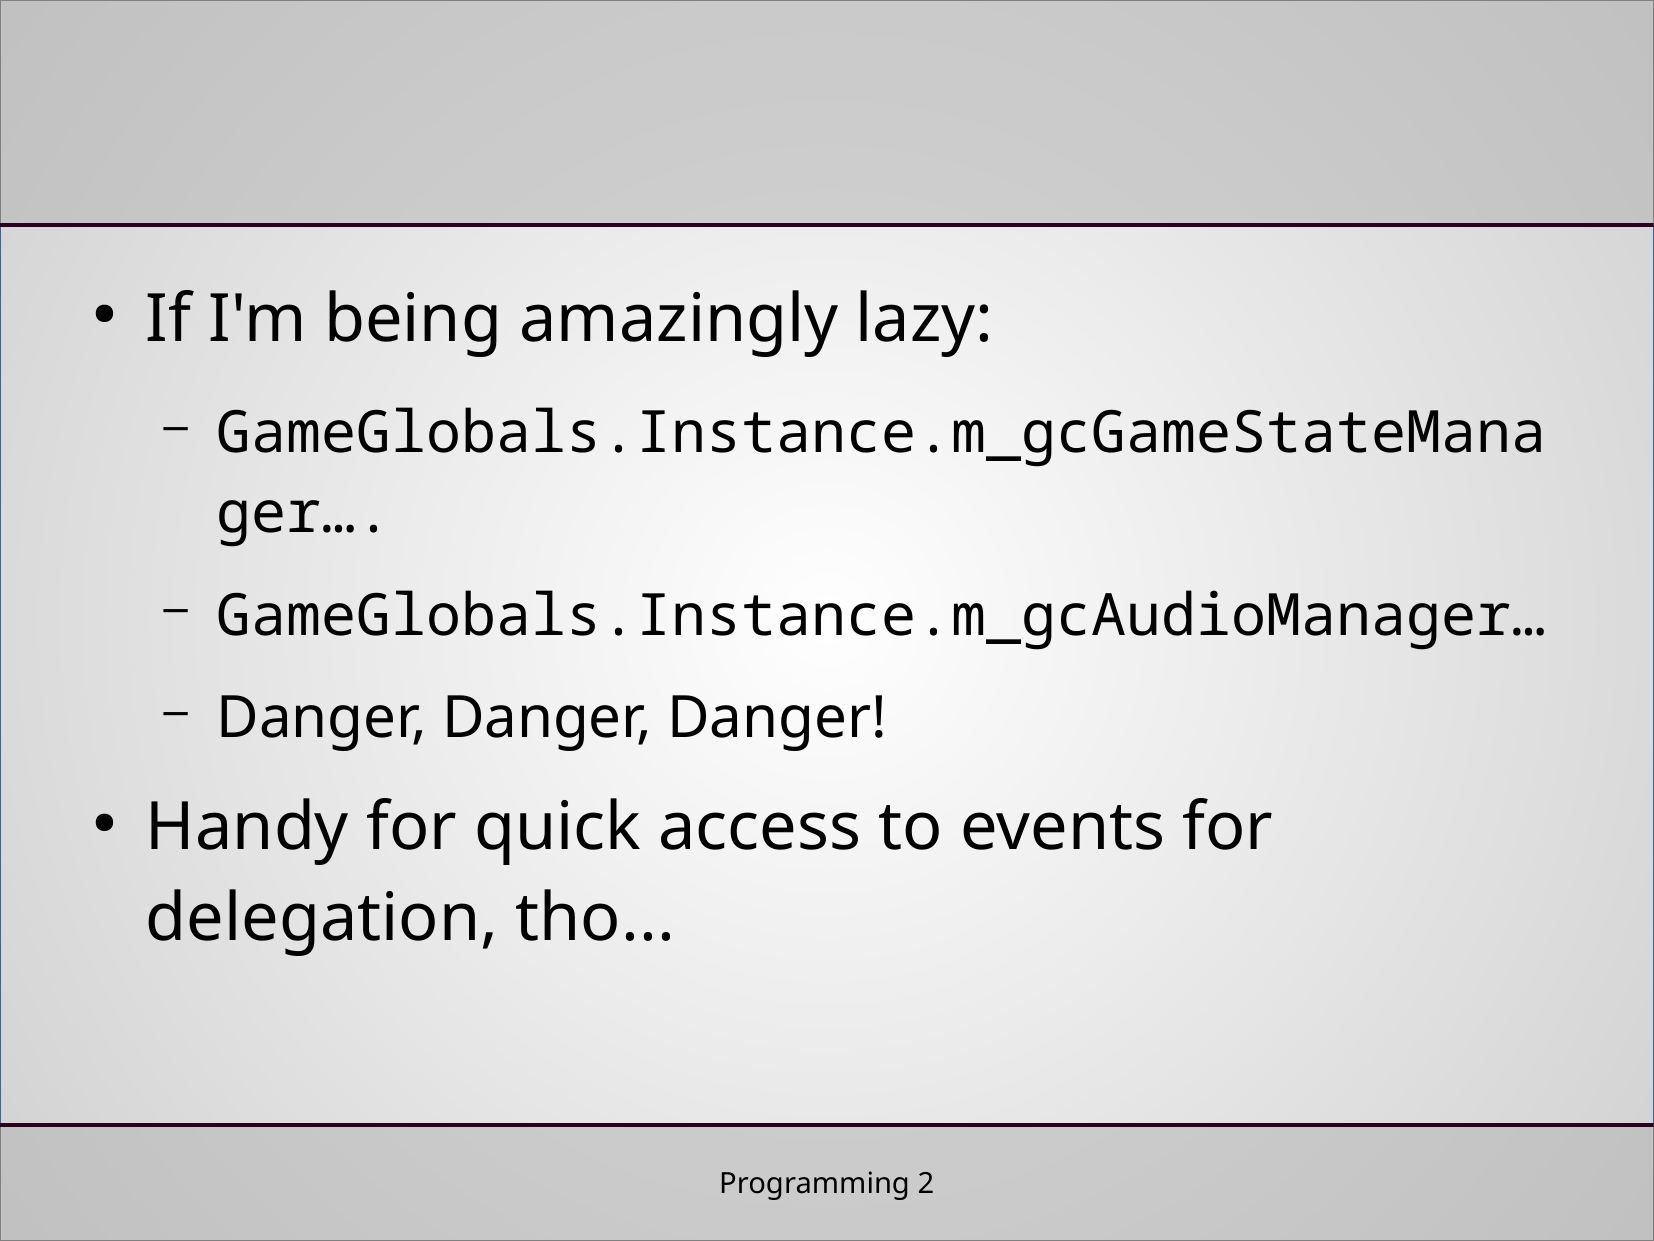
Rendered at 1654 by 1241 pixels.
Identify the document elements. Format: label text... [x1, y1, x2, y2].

list If I'm being amazingly lazy: GameGlobals.Instance.m_gcGameStateManager…. GameGlobals.Instance.m_gcAudioManager… Danger, Danger, Danger! Handy for quick access to events for delegation, tho... [75, 270, 1571, 1075]
